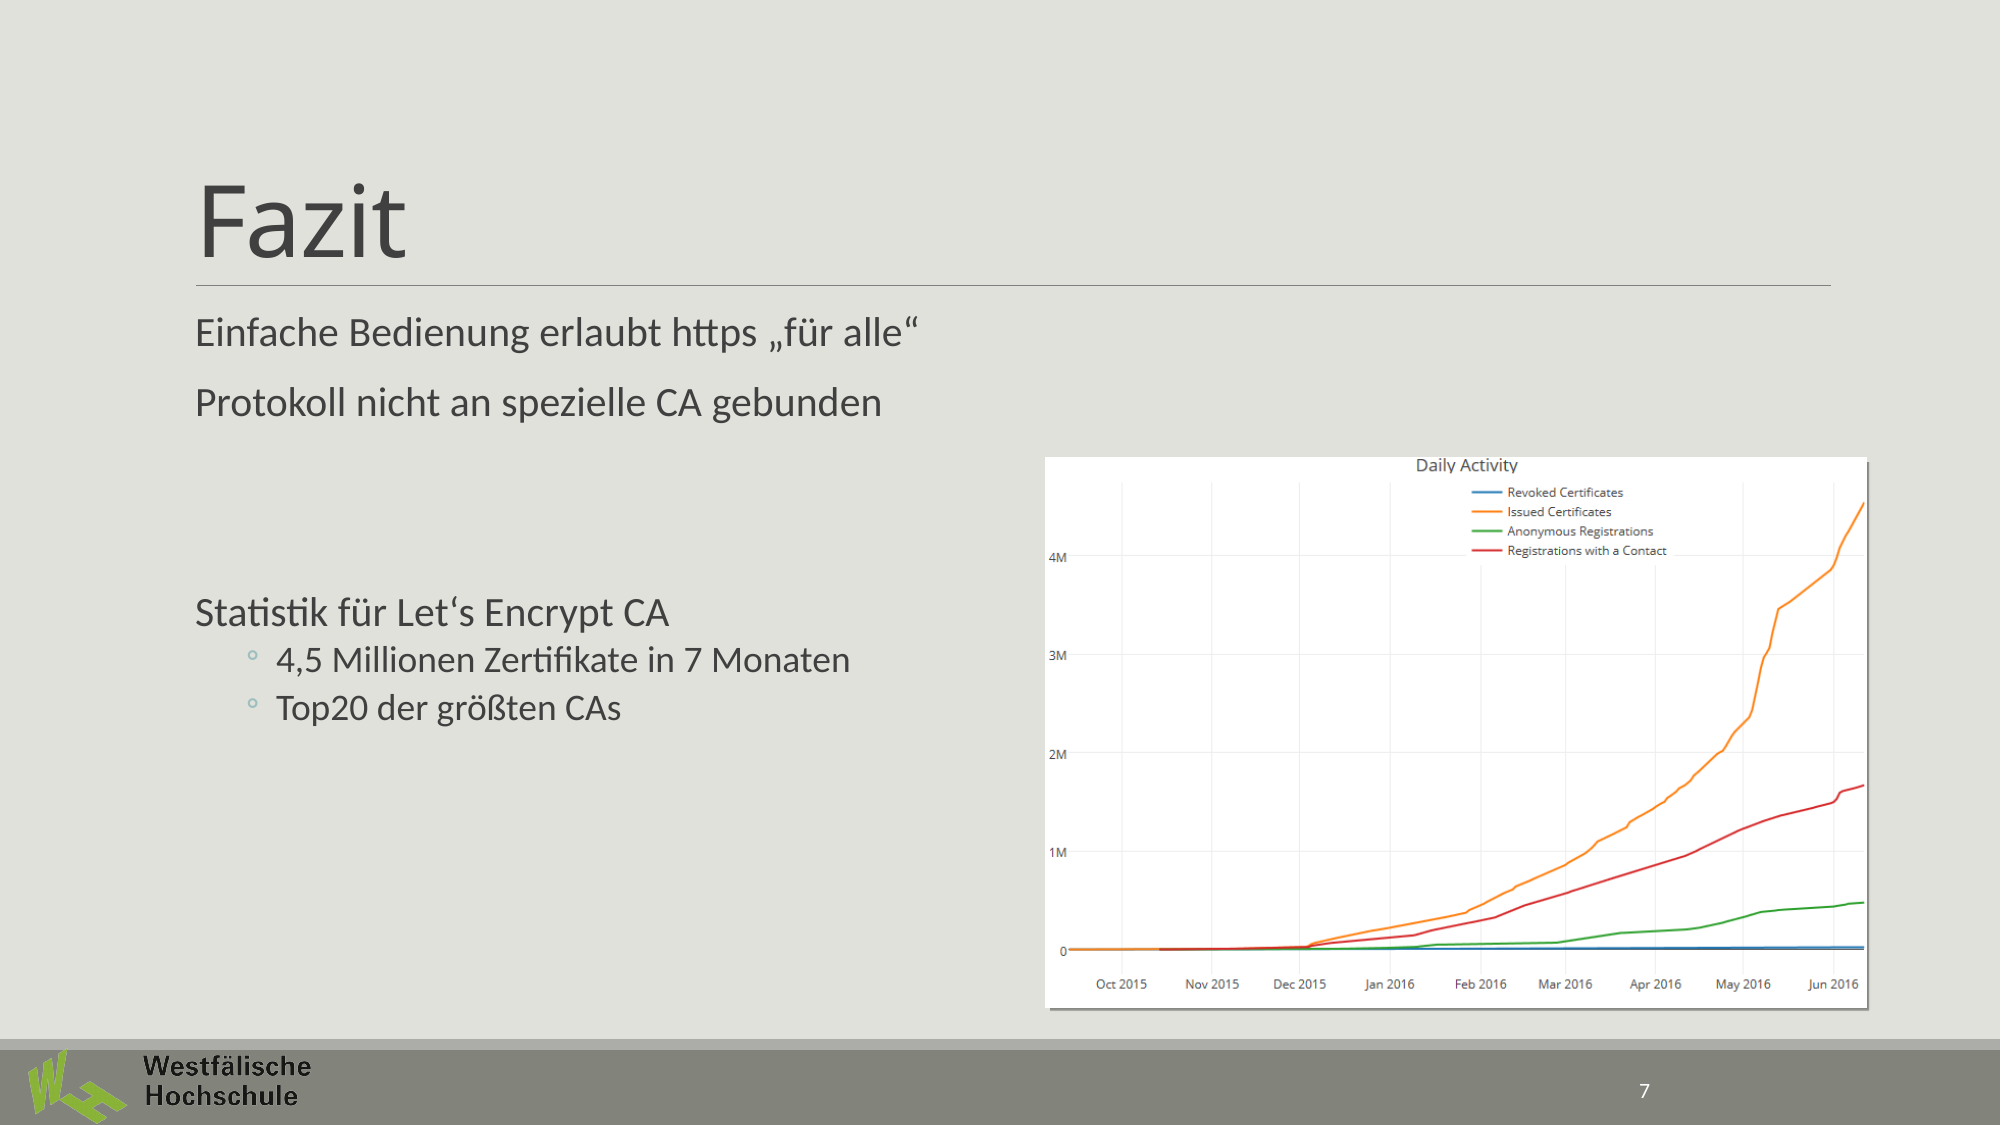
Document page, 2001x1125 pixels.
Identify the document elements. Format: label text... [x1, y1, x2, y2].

picture [25, 1045, 313, 1125]
text_box <Foliennummer> [1624, 1059, 1840, 1120]
list Einfache Bedienung erlaubt https „für alle“ Protokoll nicht an spezielle CA gebunden Statistik für Let‘s Encrypt CA 4,5 Millionen Zertifikate in 7 Monaten Top20 der größten CAs [180, 302, 1831, 963]
picture [1045, 457, 1867, 1008]
title Fazit [180, 47, 1831, 286]
